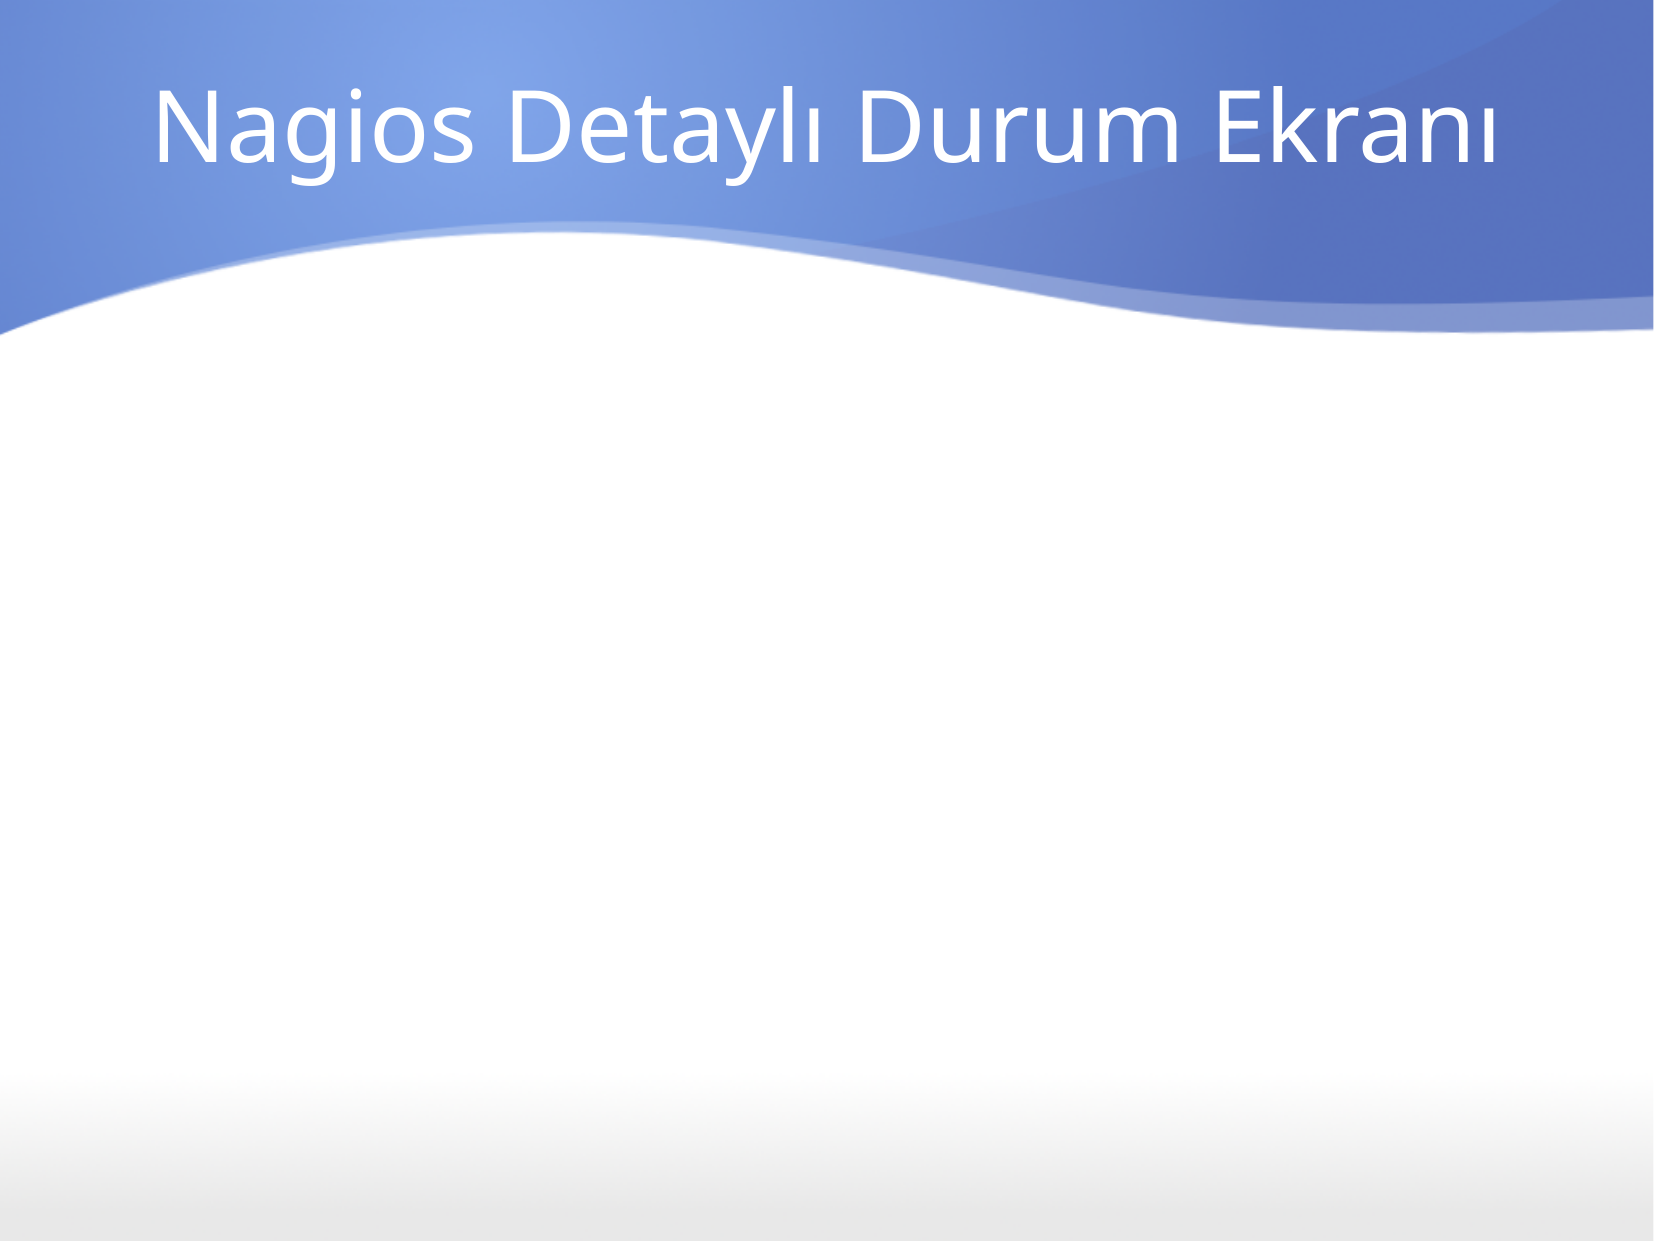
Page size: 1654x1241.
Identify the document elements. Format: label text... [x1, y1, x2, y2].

title Nagios Detaylı Durum Ekranı [82, 19, 1571, 228]
picture [0, 0, 1654, 1241]
